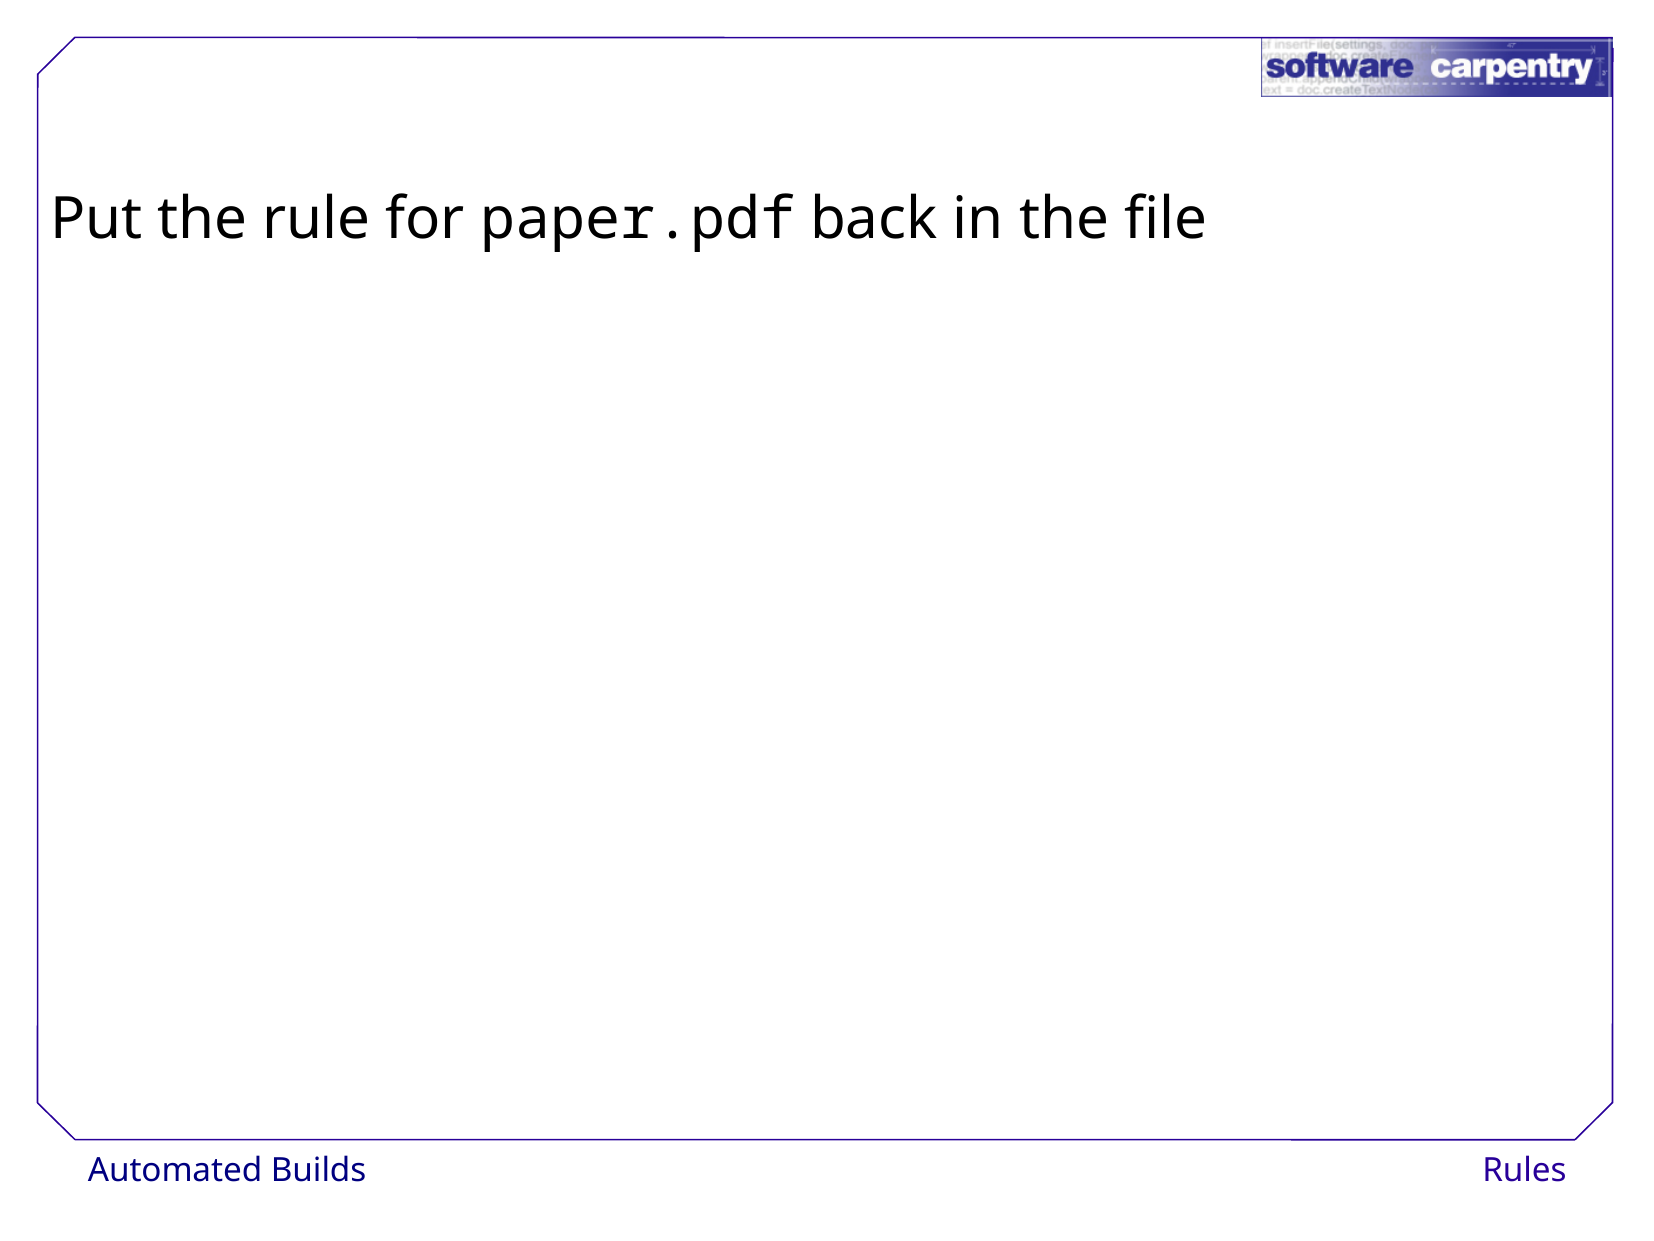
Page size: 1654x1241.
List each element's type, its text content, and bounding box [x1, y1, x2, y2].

picture [1261, 39, 1613, 97]
text_box Put the rule for paper.pdf back in the file [35, 138, 1372, 259]
